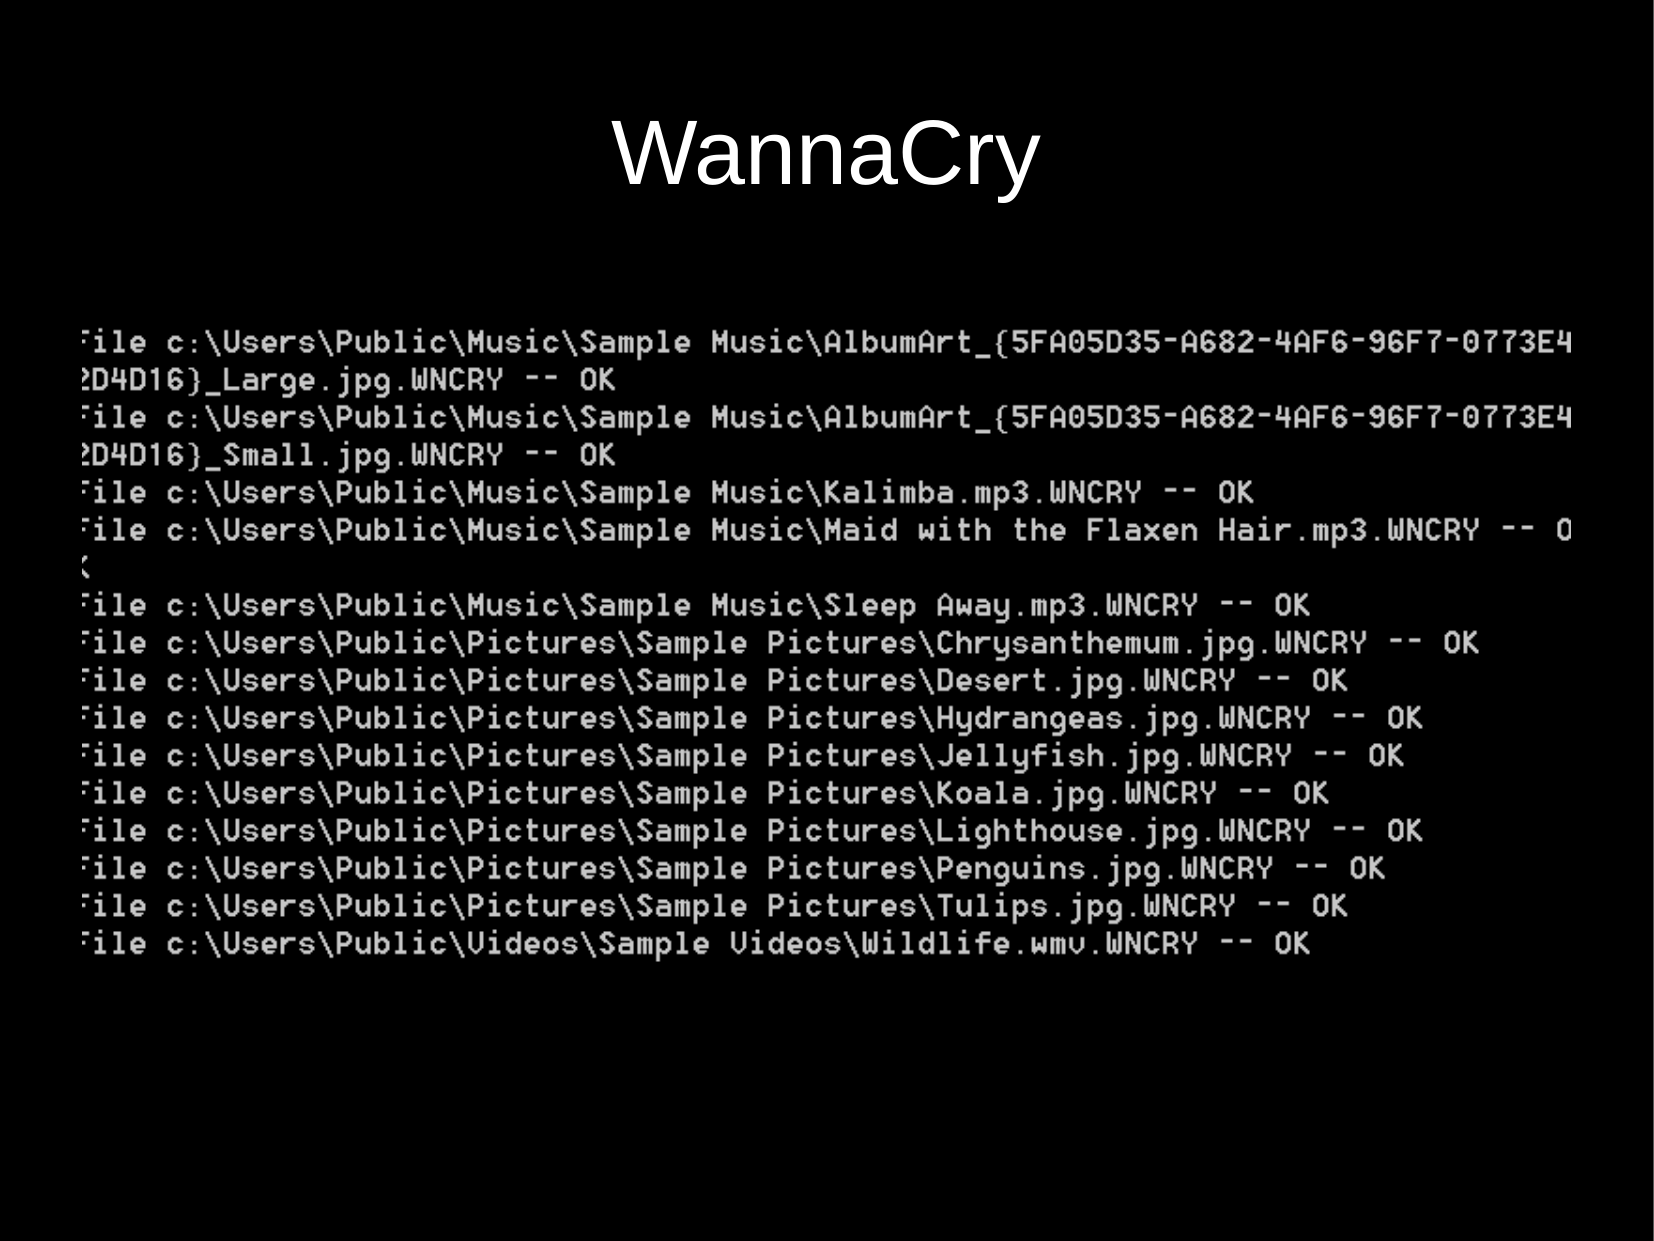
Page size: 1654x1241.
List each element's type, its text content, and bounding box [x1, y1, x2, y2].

picture [0, 0, 1654, 1241]
title WannaCry [82, 49, 1571, 257]
